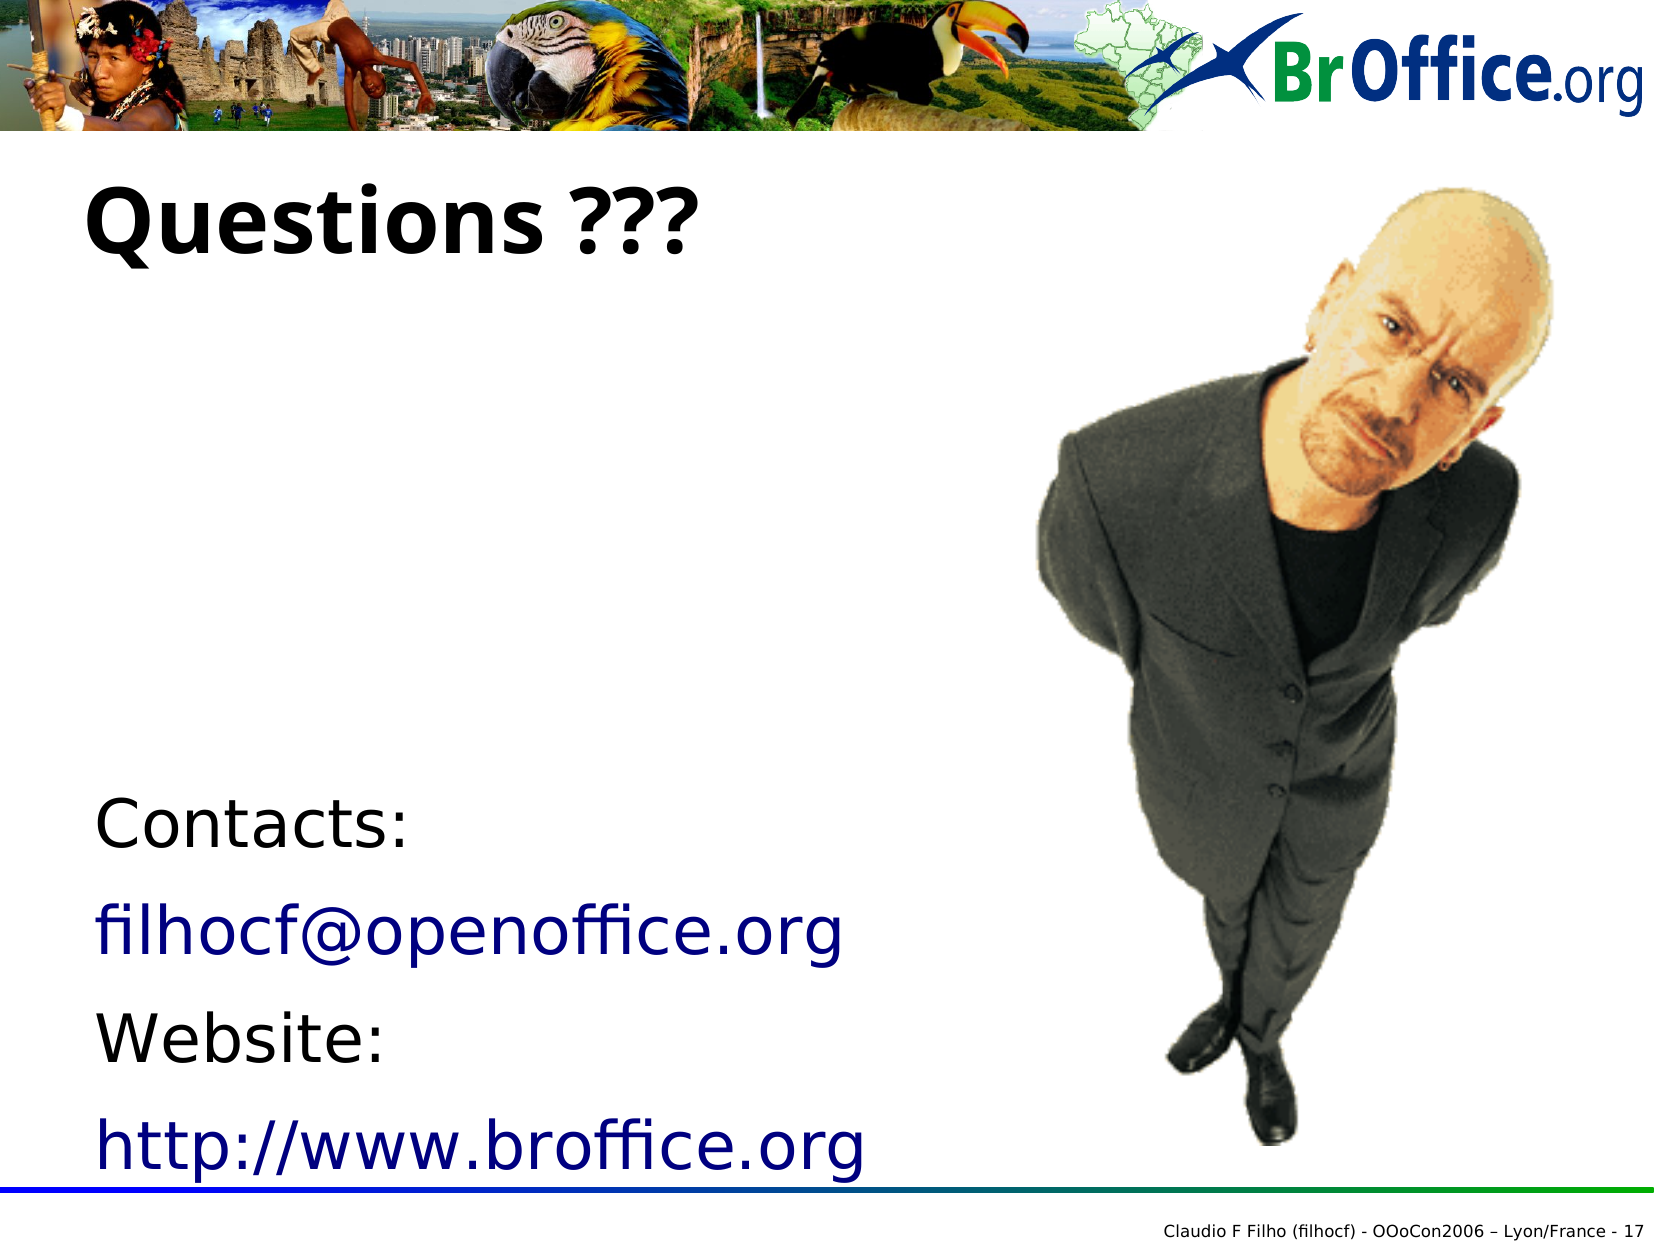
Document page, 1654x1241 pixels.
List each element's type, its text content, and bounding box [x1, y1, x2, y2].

list Contacts: filhocf@openoffice.org Website: http://www.broffice.org [76, 785, 880, 1199]
title Questions ??? [82, 159, 1571, 278]
picture [1002, 175, 1565, 1146]
picture [0, 0, 1642, 131]
